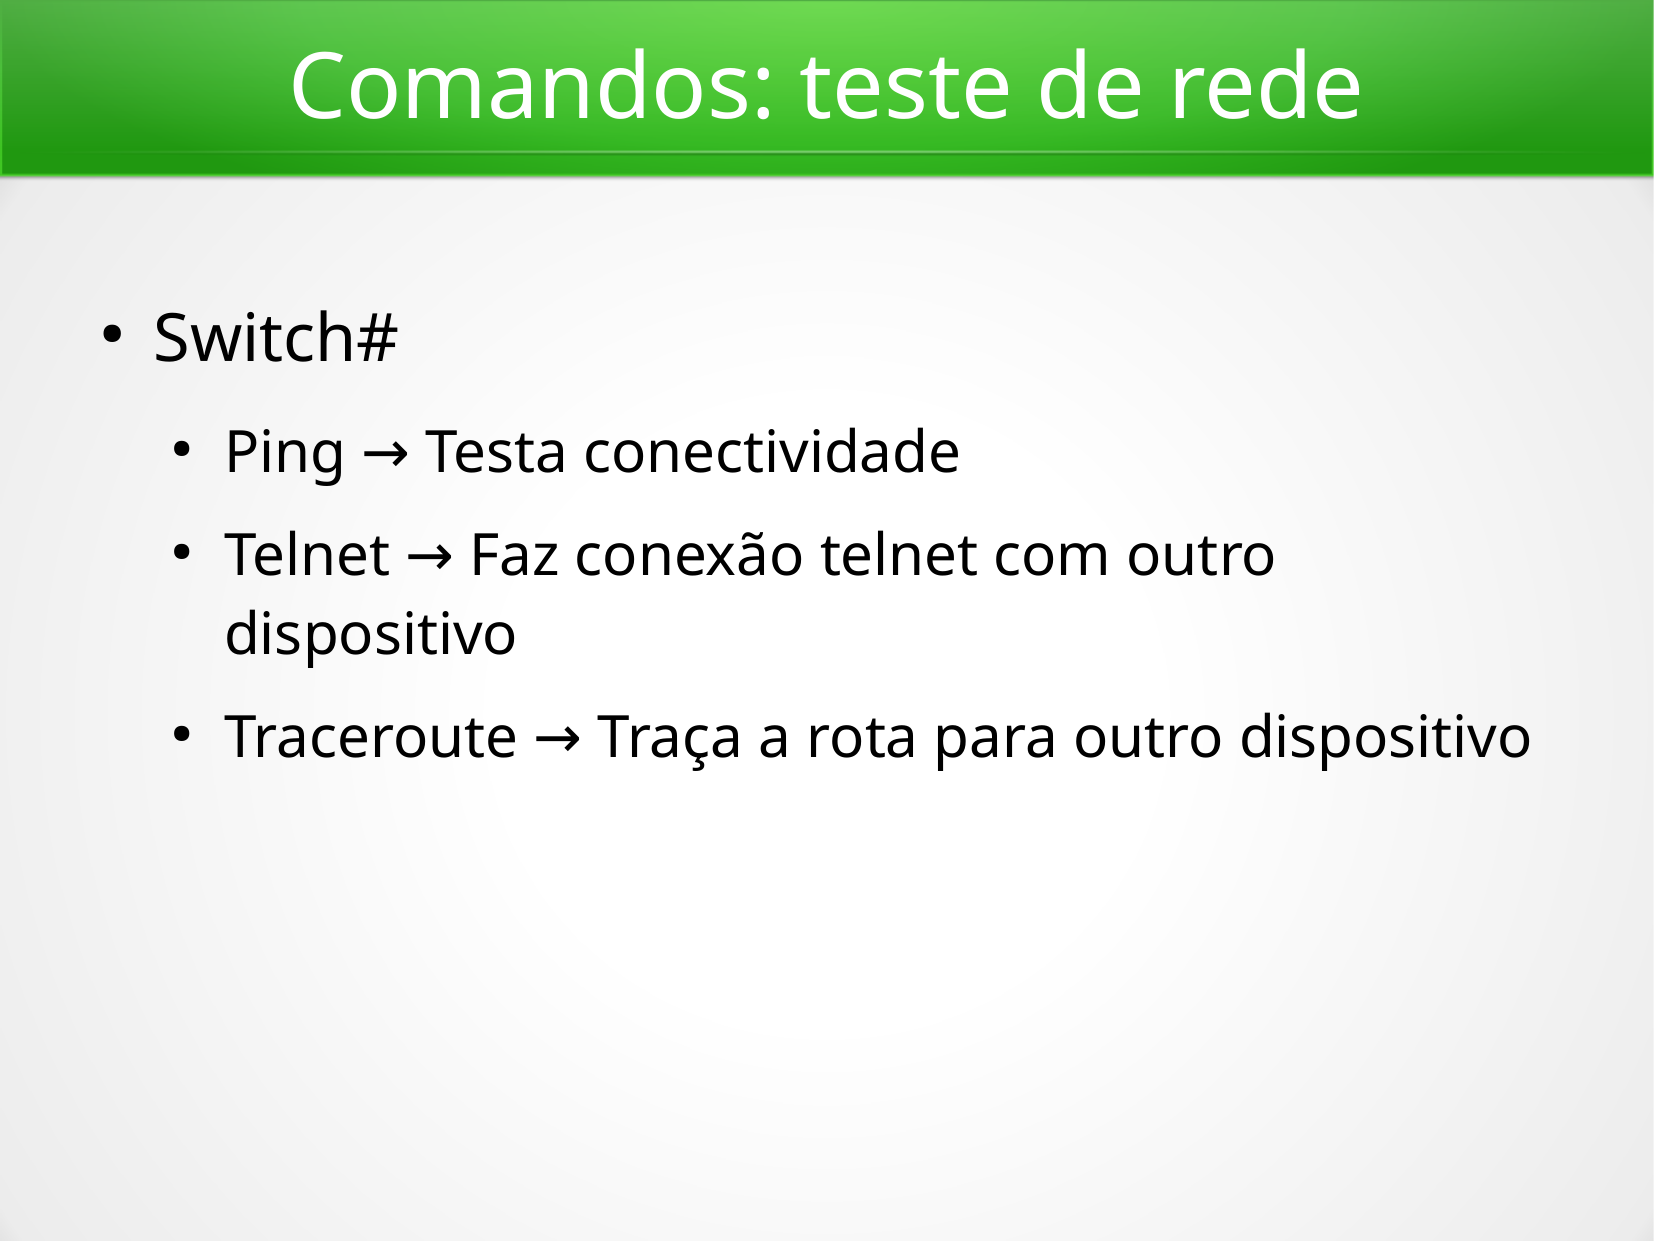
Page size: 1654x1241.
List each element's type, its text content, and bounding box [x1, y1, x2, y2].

picture [0, 0, 1654, 1241]
title Comandos: teste de rede [82, 11, 1571, 154]
list Switch# Ping → Testa conectividade Telnet → Faz conexão telnet com outro dispositivo Traceroute → Traça a rota para outro dispositivo [82, 290, 1571, 1010]
